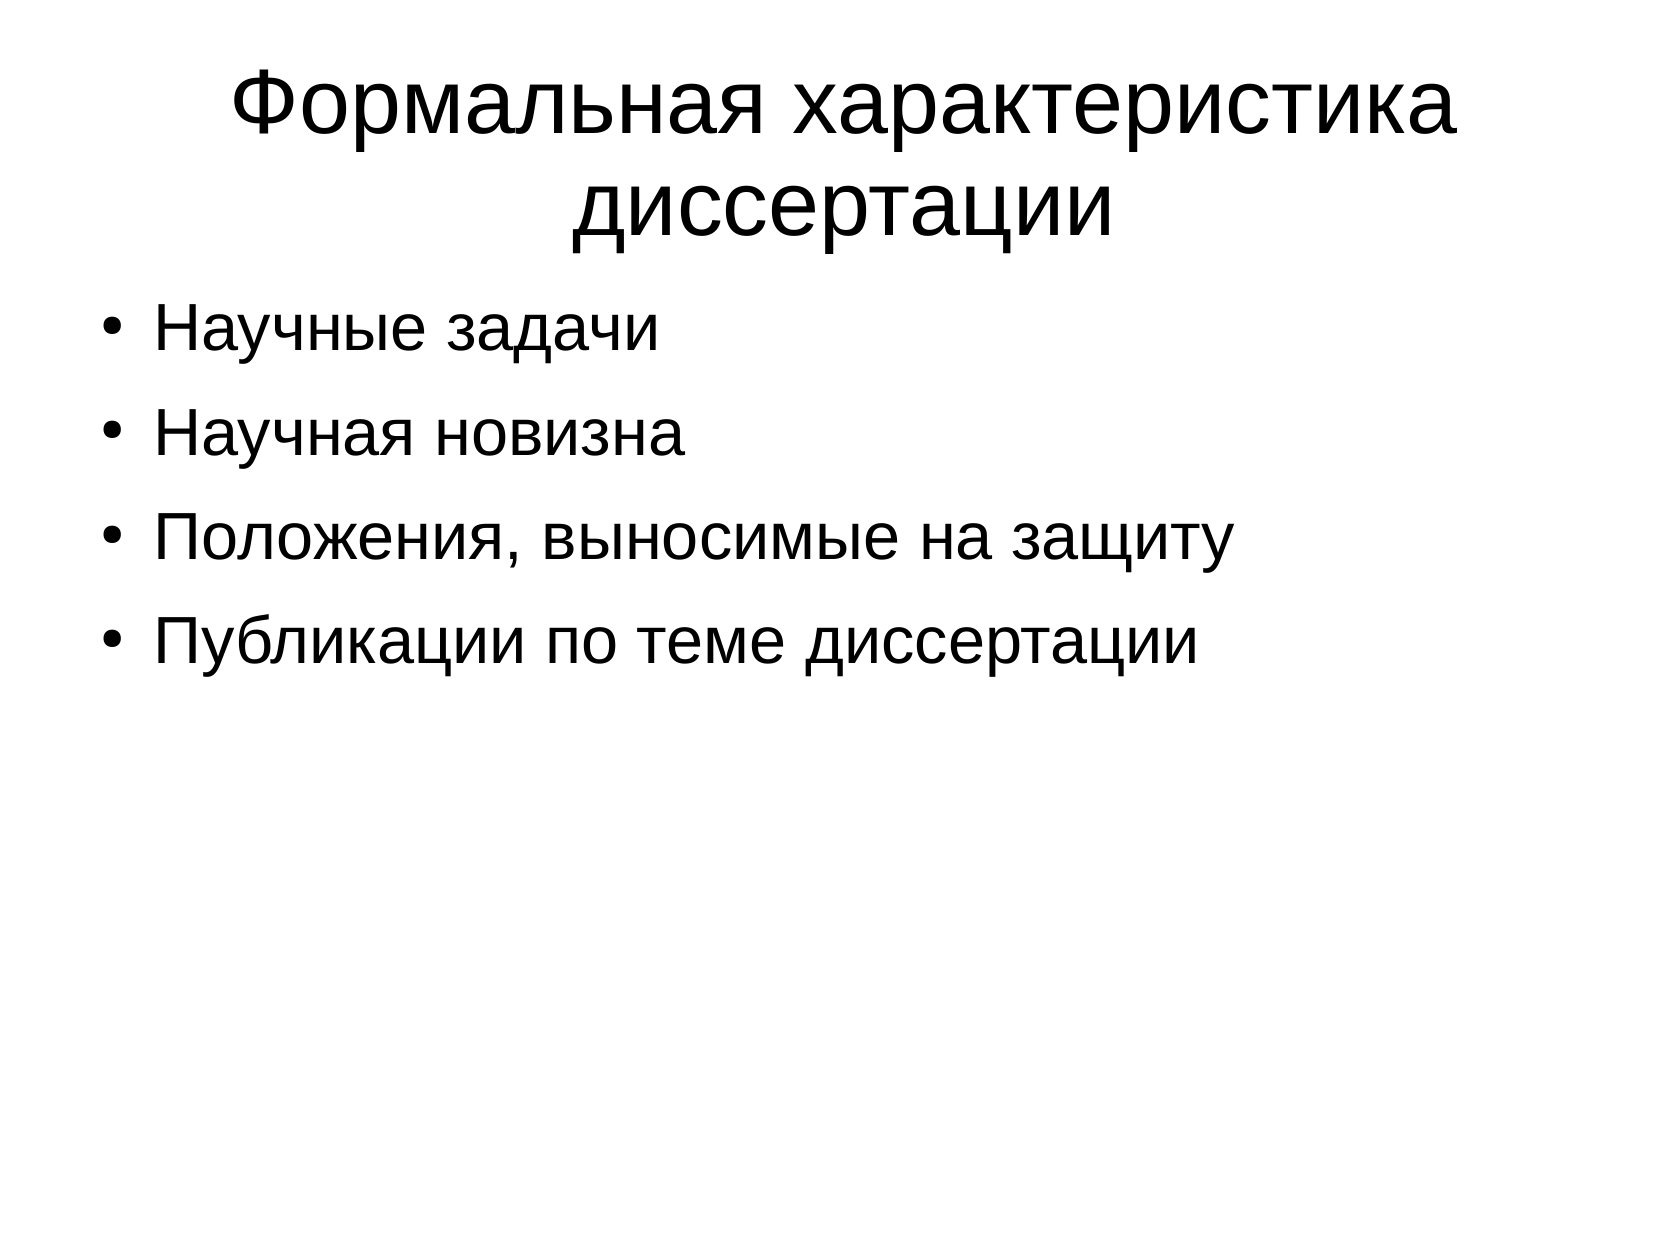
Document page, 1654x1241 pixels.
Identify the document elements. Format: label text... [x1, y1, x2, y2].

title Формальная характеристика диссертации [82, 49, 1571, 257]
list Научные задачи Научная новизна Положения, выносимые на защиту Публикации по теме диссертации [82, 290, 1571, 1010]
